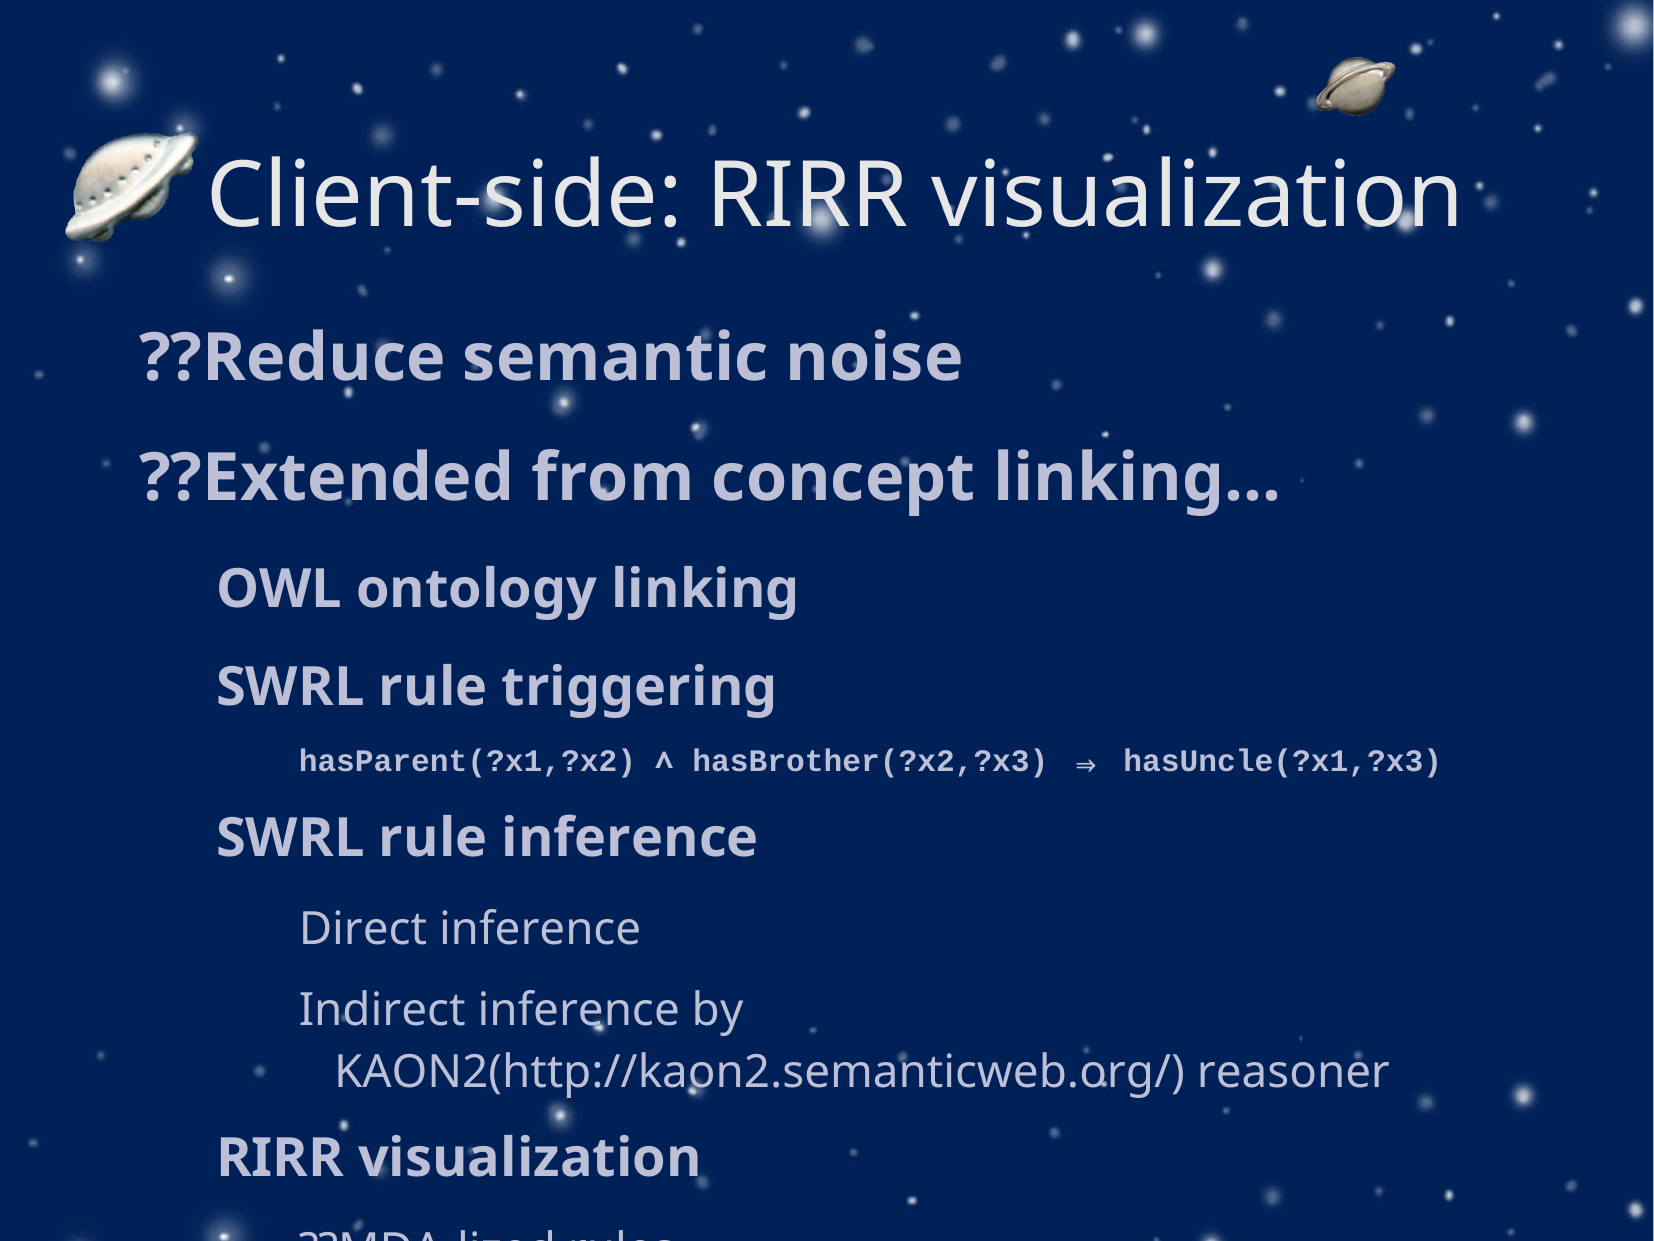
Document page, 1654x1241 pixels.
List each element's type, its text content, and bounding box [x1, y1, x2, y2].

list ??Reduce semantic noise ??Extended from concept linking... OWL ontology linking SWRL rule triggering hasParent(?x1,?x2) ∧ hasBrother(?x2,?x3) ⇒ hasUncle(?x1,?x3) SWRL rule inference Direct inference Indirect inference by KAON2(http://kaon2.semanticweb.org/) reasoner RIRR visualization ??MDA-lized rules ??GMF MPM model completion recommendation Case by case... [121, 309, 1534, 1241]
text_box Client-side: RIRR visualization [121, 132, 1534, 251]
picture [0, 0, 1654, 1241]
